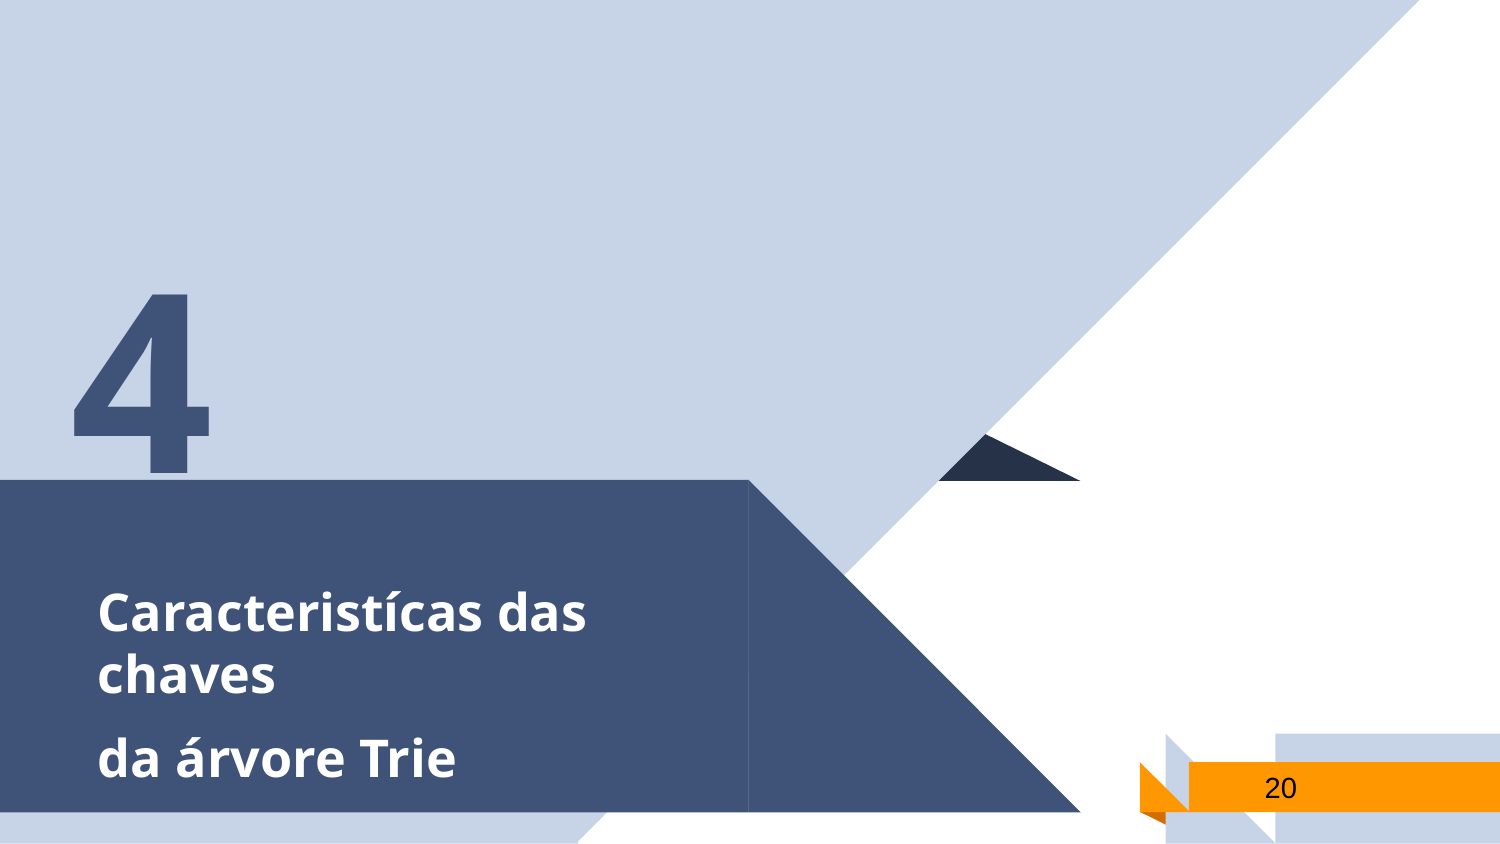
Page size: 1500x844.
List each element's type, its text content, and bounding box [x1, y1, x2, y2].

subtitle Caracteristícas das chaves da árvore Trie [82, 564, 755, 693]
slide_number <number> [1249, 760, 1494, 813]
title 4 [55, 348, 728, 539]
